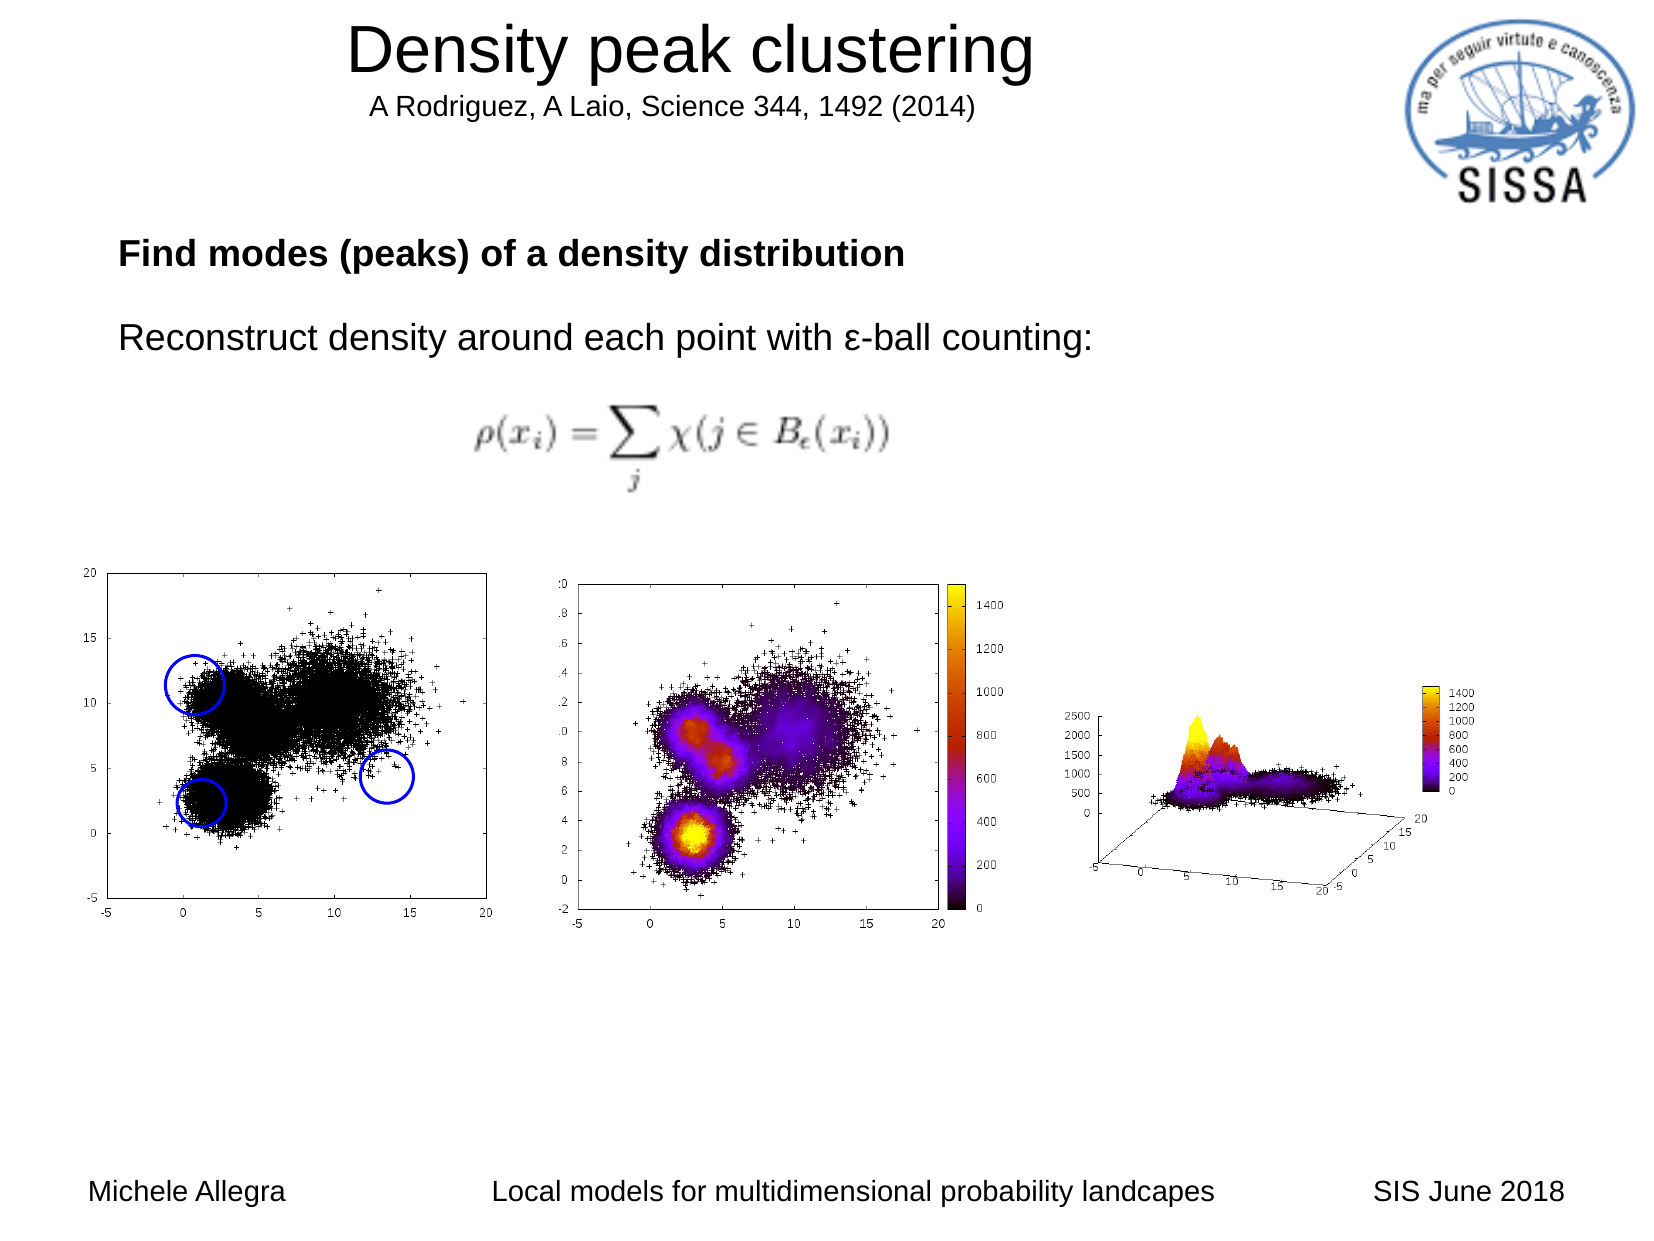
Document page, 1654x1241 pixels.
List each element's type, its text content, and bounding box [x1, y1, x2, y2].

subtitle Find modes (peaks) of a density distribution Reconstruct density around each point with ε-ball counting: [82, 76, 1571, 1153]
picture [432, 366, 944, 523]
picture [1391, 16, 1652, 207]
picture [64, 557, 1480, 945]
title Michele Allegra Local models for multidimensional probability landcapes SIS June 2018 [82, 1153, 1571, 1229]
text_box A Rodriguez, A Laio, Science 344, 1492 (2014) [354, 82, 1548, 142]
title Density peak clustering [64, 0, 1317, 101]
